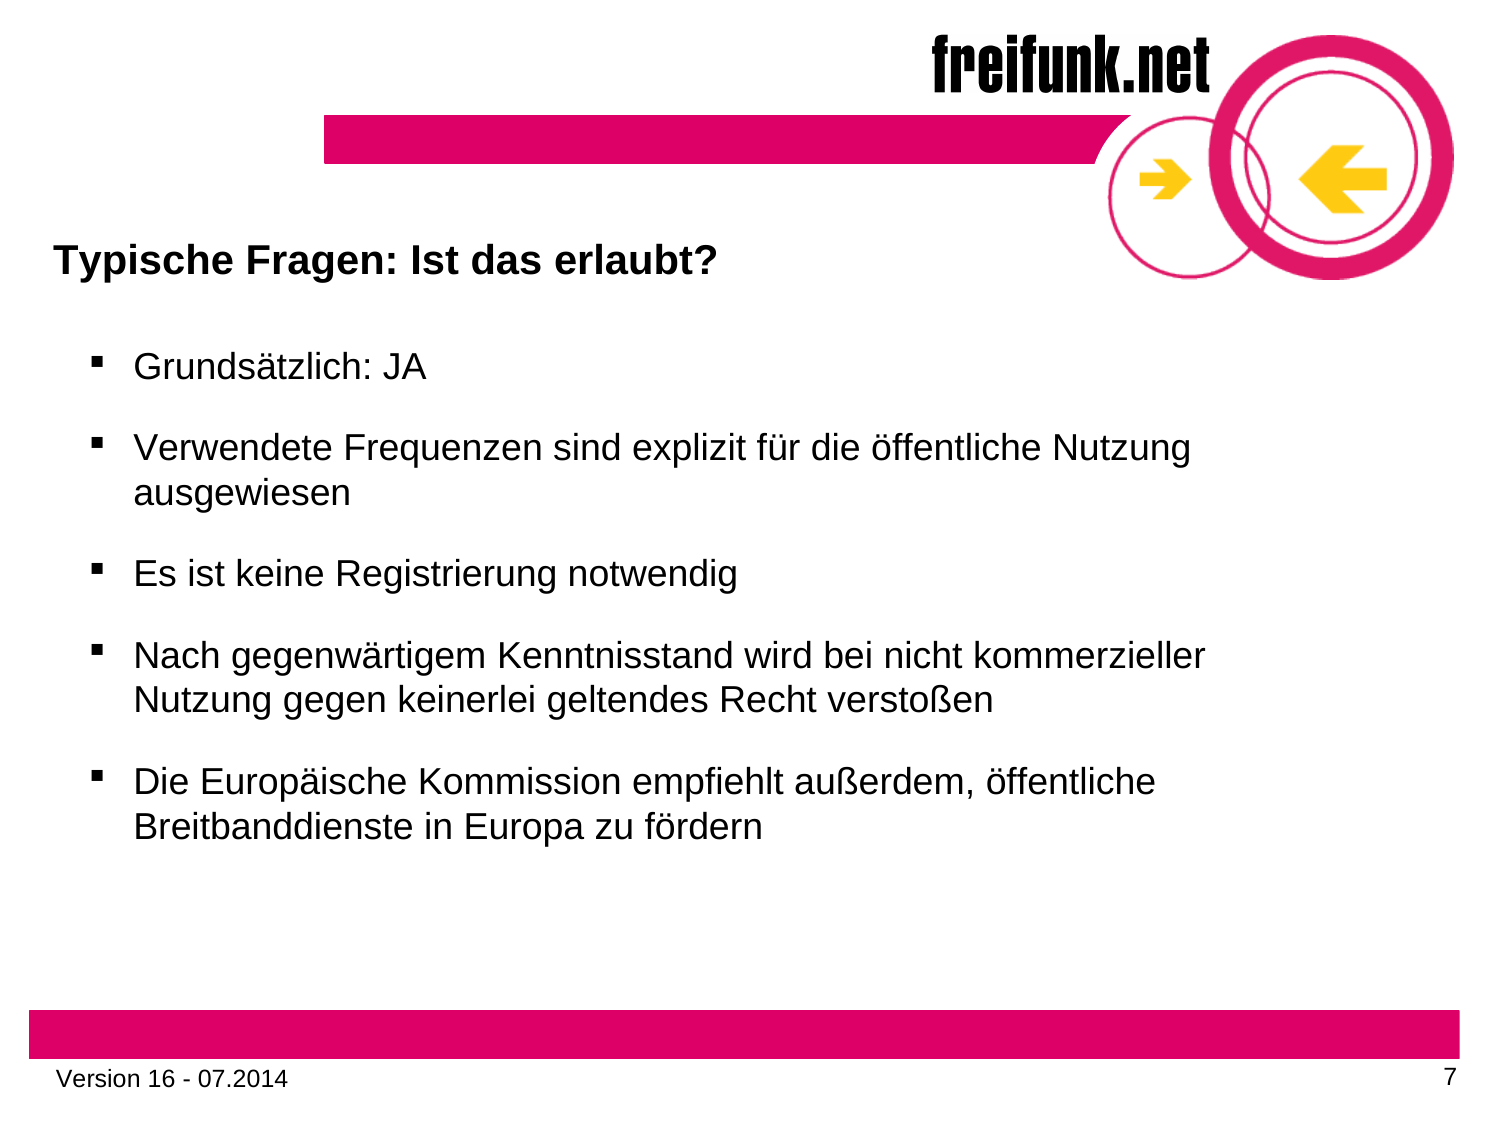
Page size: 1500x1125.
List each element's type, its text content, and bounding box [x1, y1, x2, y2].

picture [932, 34, 1454, 280]
text_box Typische Fragen: Ist das erlaubt? [53, 233, 1046, 313]
text_box Grundsätzlich: JA Verwendete Frequenzen sind explizit für die öffentliche Nutzung ausgewiesen Es ist keine Registrierung notwendig Nach gegenwärtigem Kenntnisstand wird bei nicht kommerzieller Nutzung gegen keinerlei geltendes Recht verstoßen Die Europäische Kommission empfiehlt außerdem, öffentliche Breitbanddienste in Europa zu fördern [59, 342, 1288, 980]
